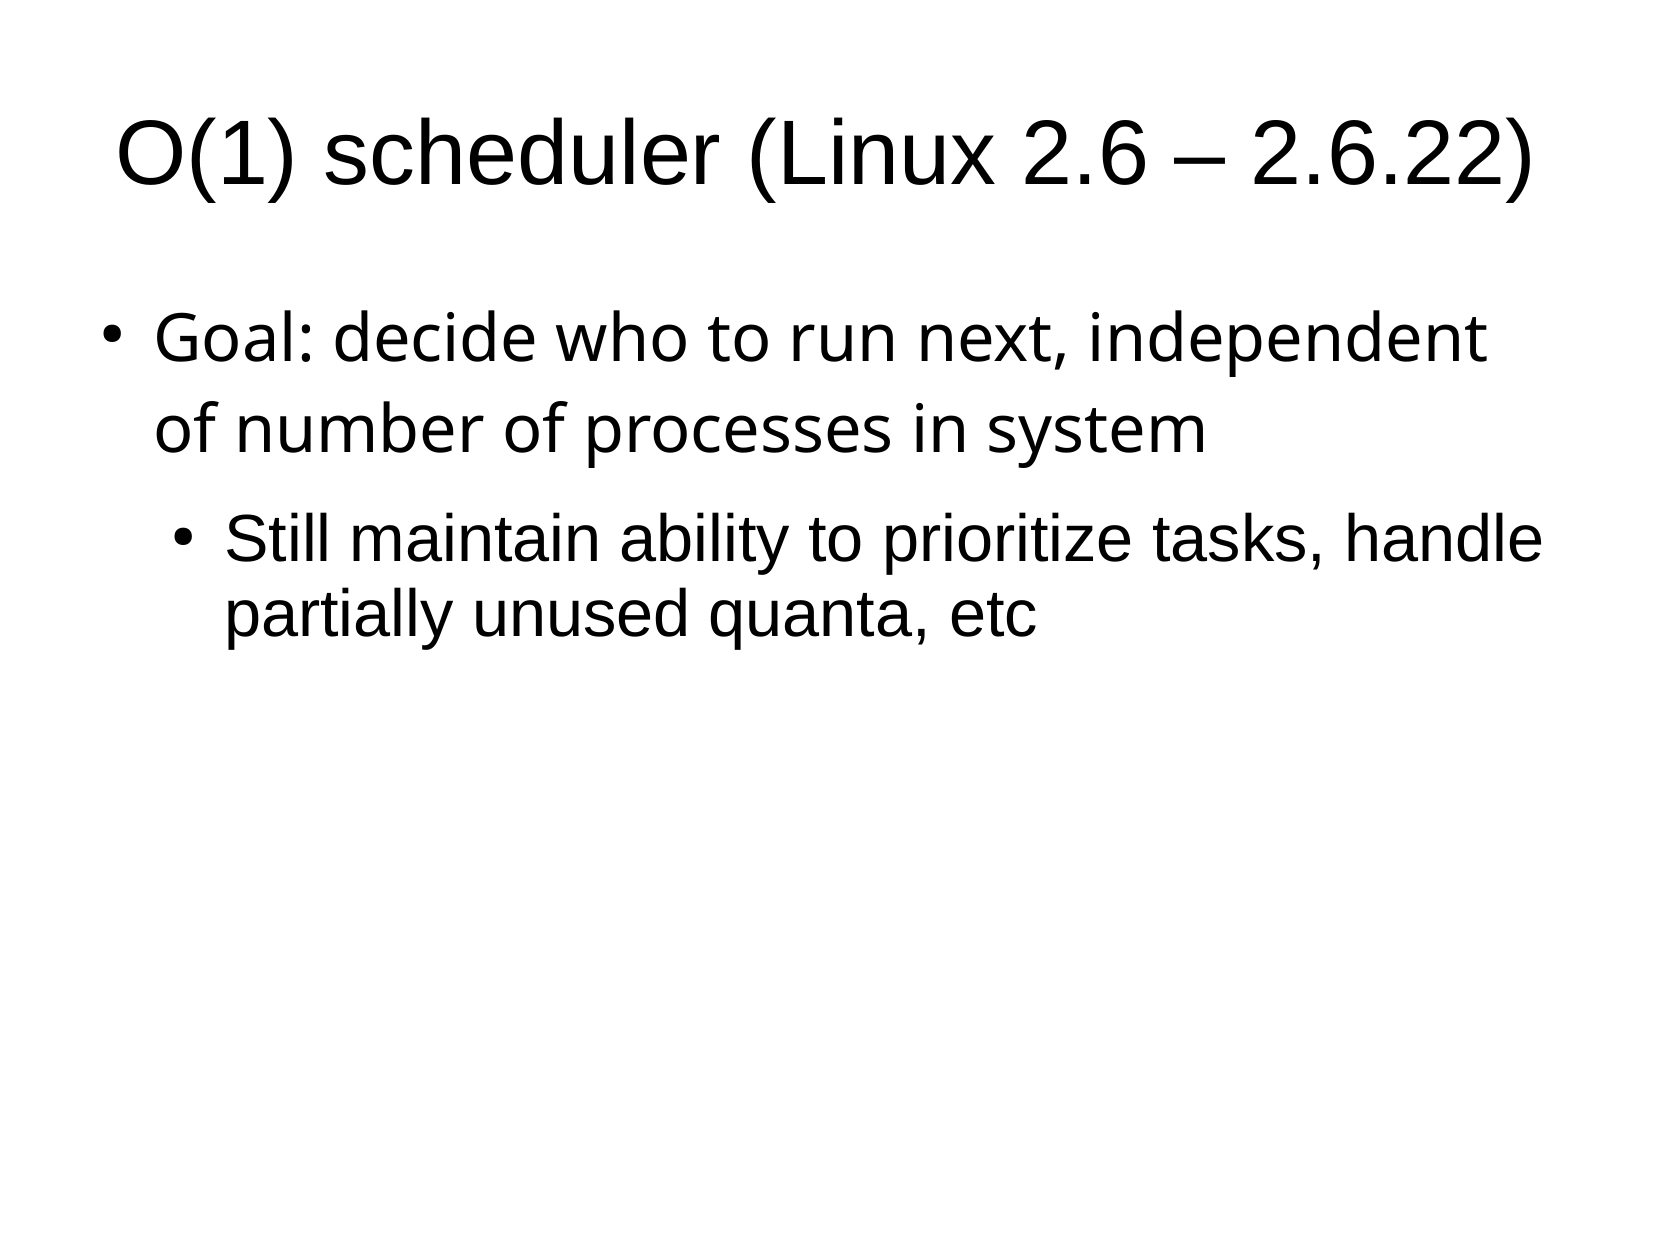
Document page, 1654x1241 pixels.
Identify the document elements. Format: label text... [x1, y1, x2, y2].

list Goal: decide who to run next, independent of number of processes in system Still maintain ability to prioritize tasks, handle partially unused quanta, etc [82, 290, 1571, 1010]
title O(1) scheduler (Linux 2.6 – 2.6.22) [82, 49, 1571, 257]
